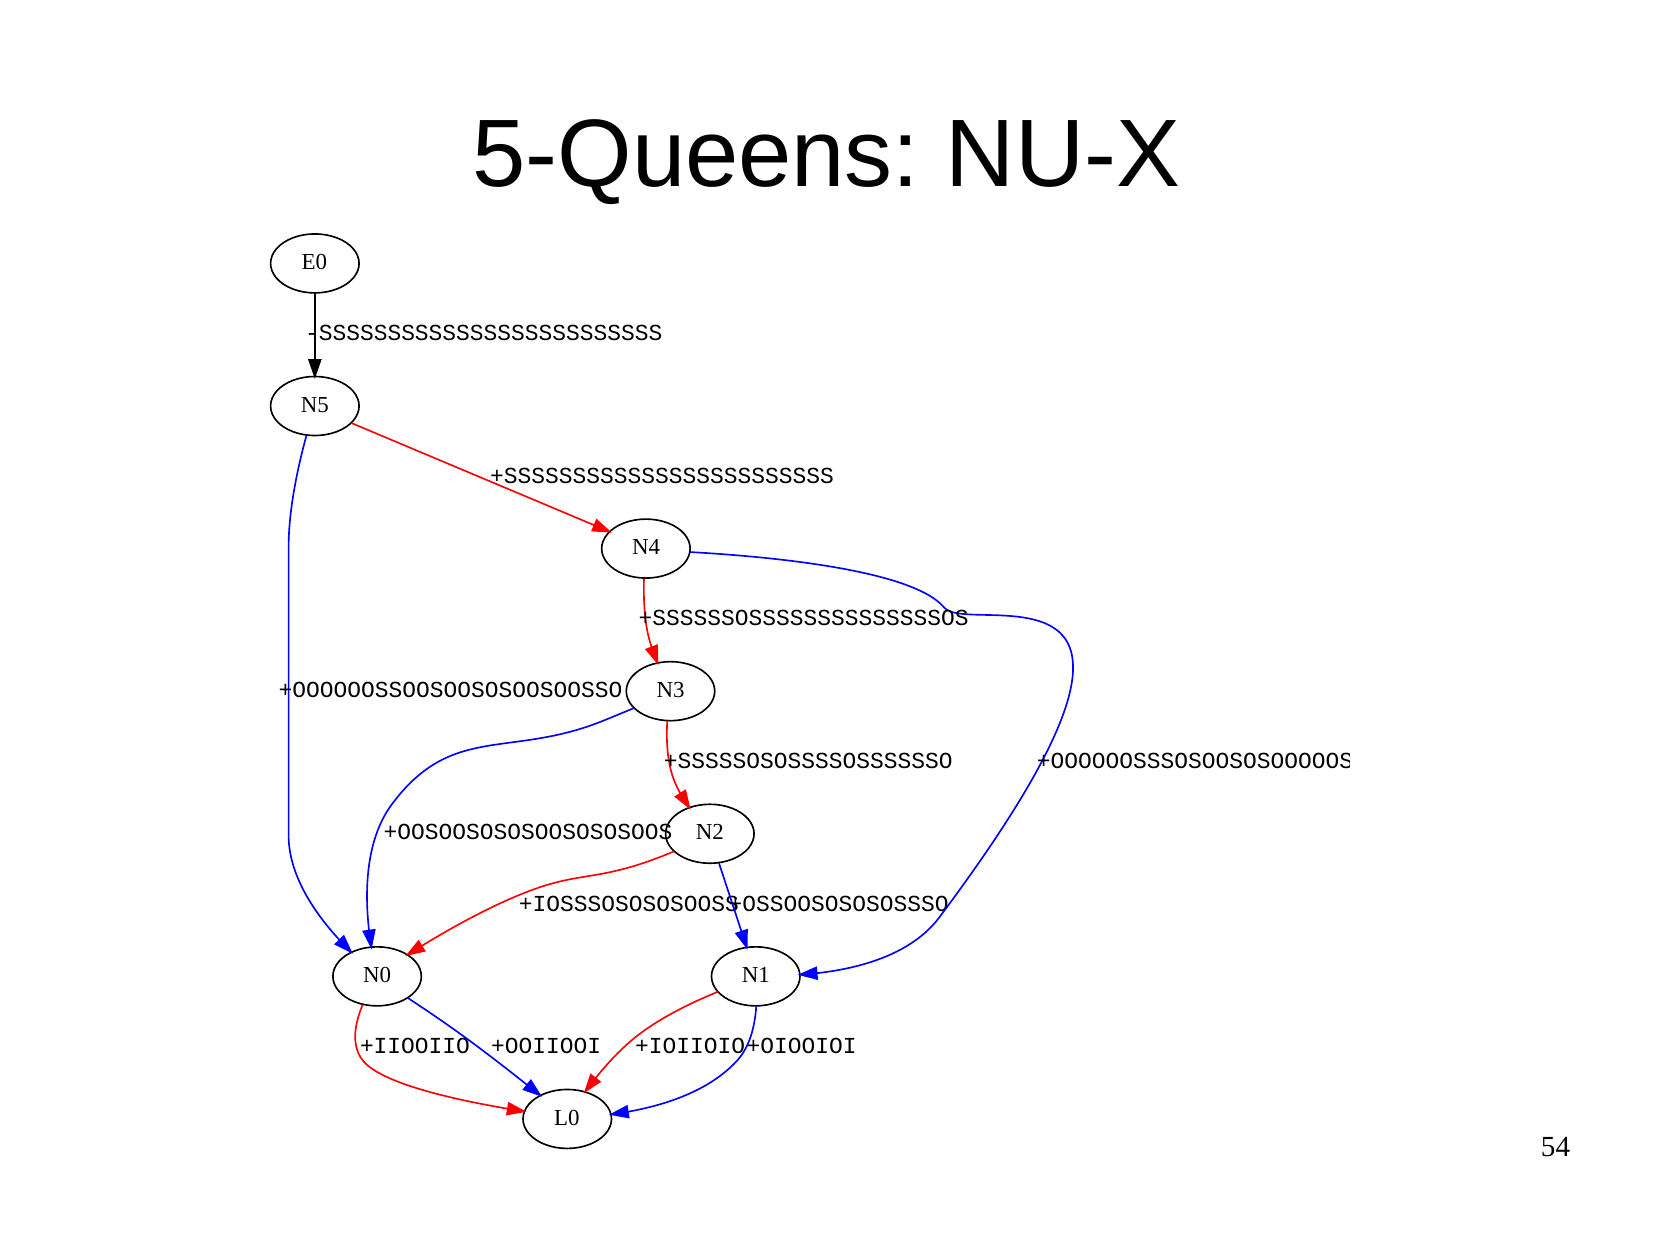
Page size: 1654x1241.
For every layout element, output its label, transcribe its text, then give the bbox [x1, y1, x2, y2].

title 5-Queens: NU-X [82, 49, 1571, 257]
picture [264, 227, 1350, 1156]
